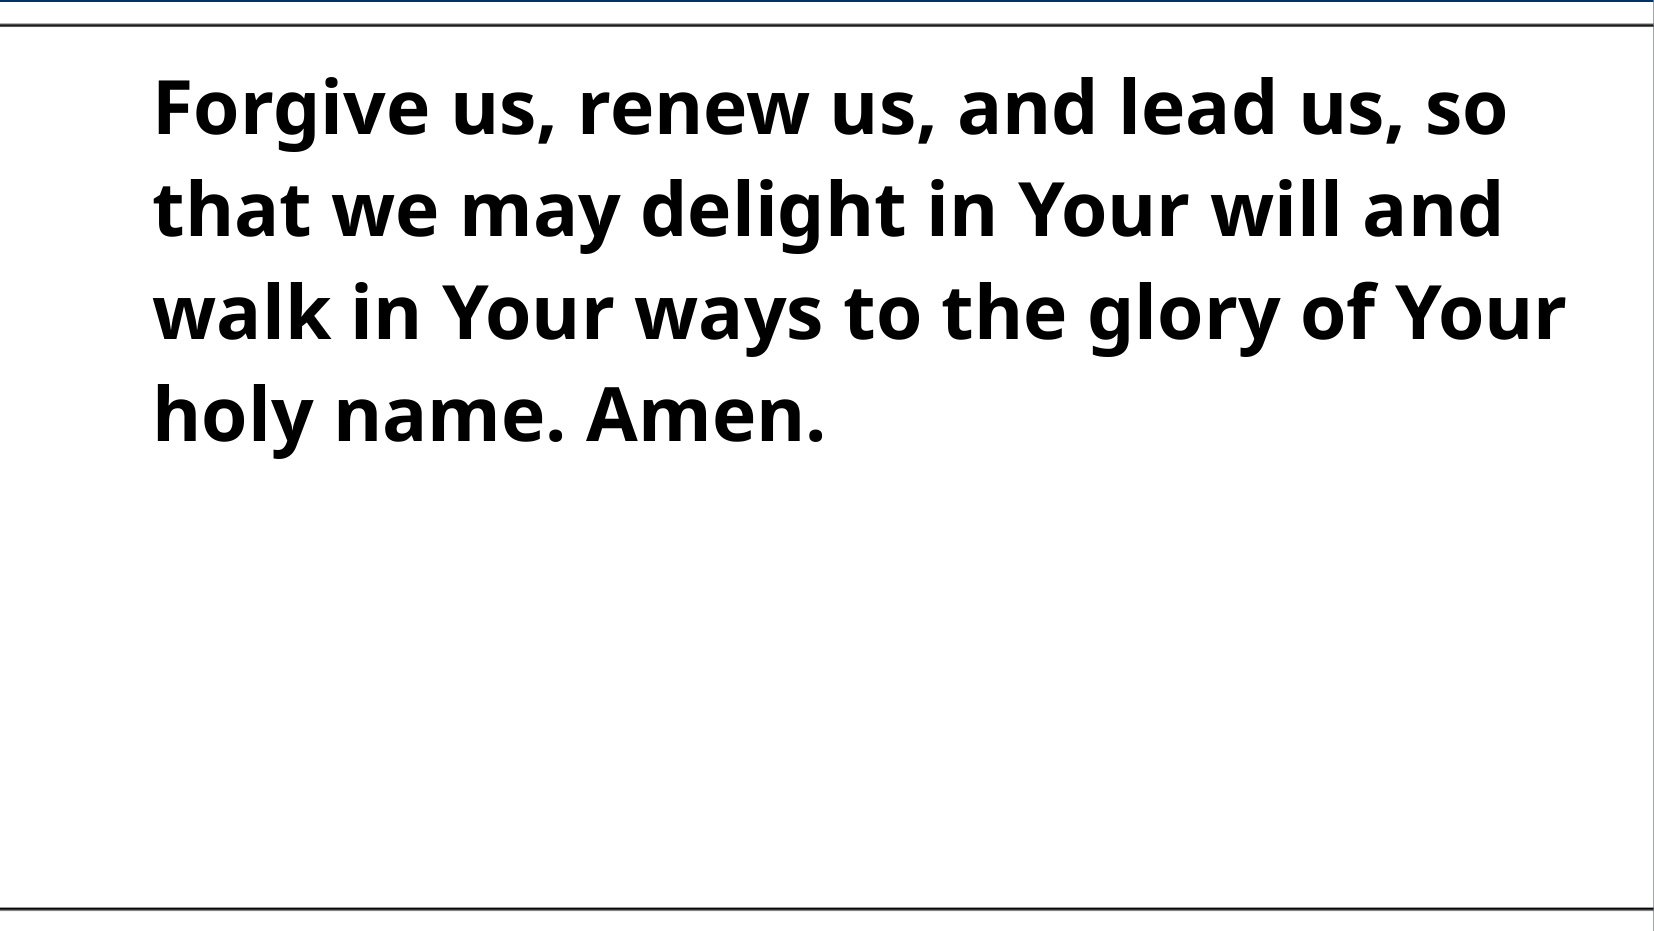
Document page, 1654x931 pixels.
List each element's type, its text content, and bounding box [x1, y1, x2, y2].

picture [0, 0, 1654, 931]
text_box Forgive us, renew us, and lead us, so that we may delight in Your will and walk in Your ways to the glory of Your holy name. Amen. [60, 47, 1591, 466]
